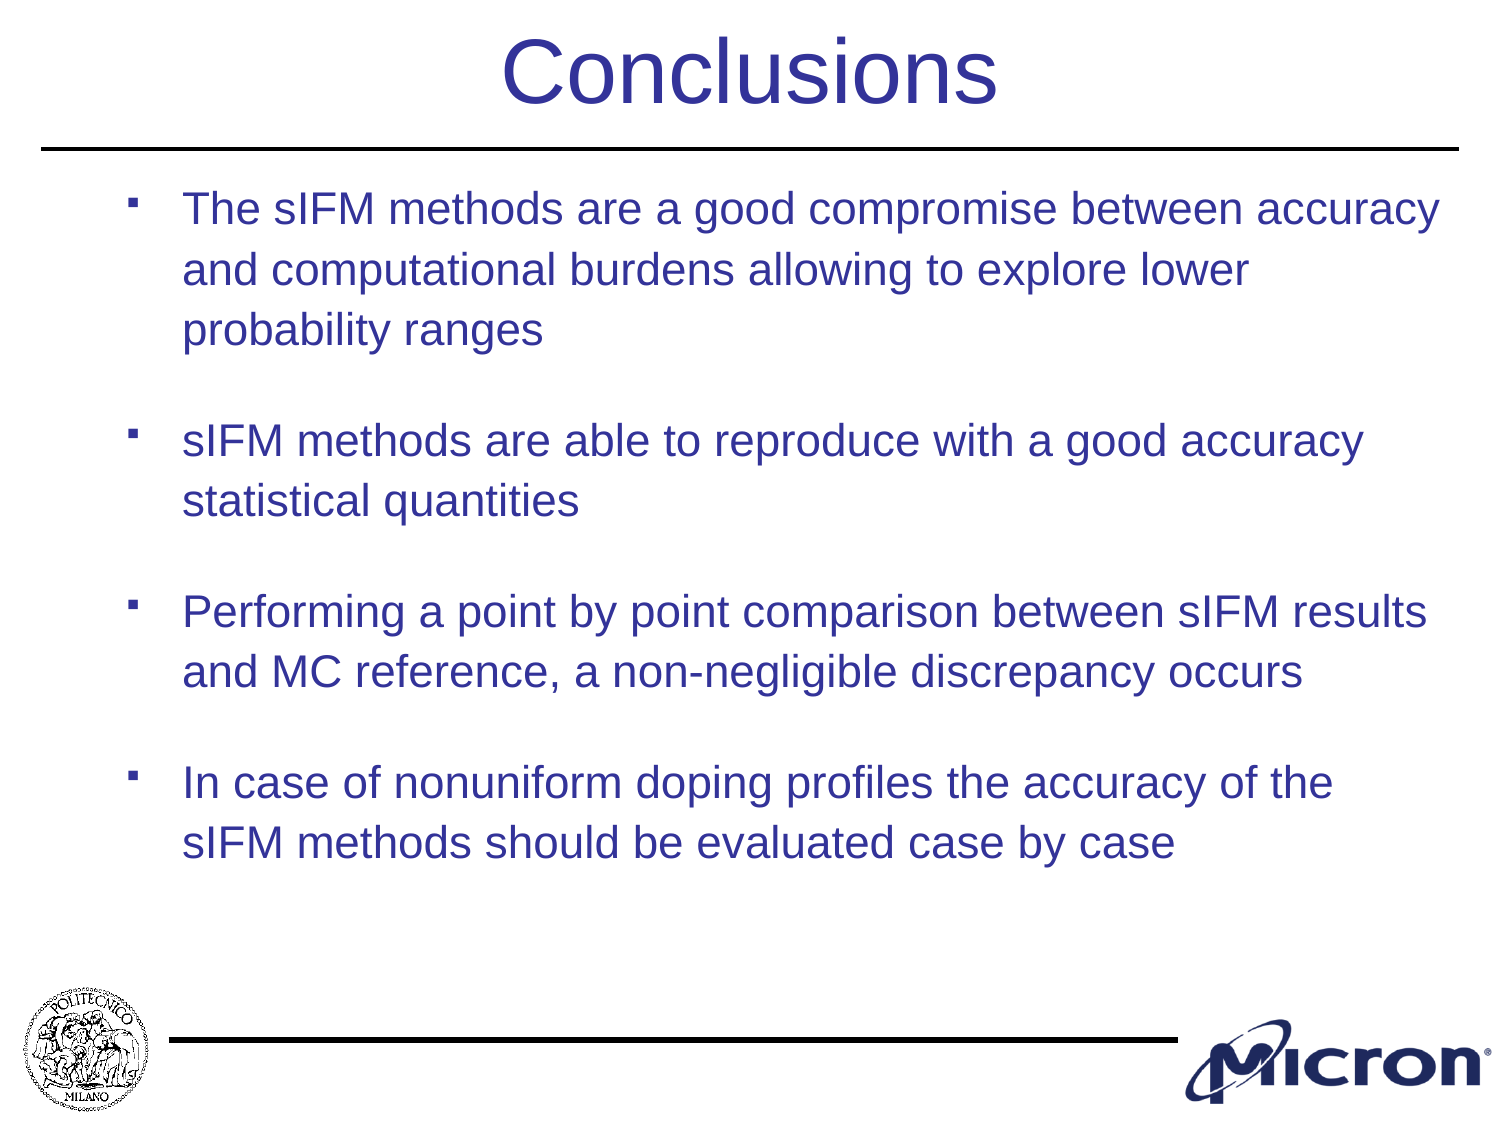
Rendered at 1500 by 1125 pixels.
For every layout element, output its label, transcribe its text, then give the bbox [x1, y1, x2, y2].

picture [1178, 1012, 1500, 1110]
picture [12, 968, 163, 1125]
title Conclusions [0, 3, 1500, 129]
text_box The sIFM methods are a good compromise between accuracy and computational burdens allowing to explore lower probability ranges sIFM methods are able to reproduce with a good accuracy statistical quantities Performing a point by point comparison between sIFM results and MC reference, a non-negligible discrepancy occurs In case of nonuniform doping profiles the accuracy of the sIFM methods should be evaluated case by case [111, 165, 1464, 876]
